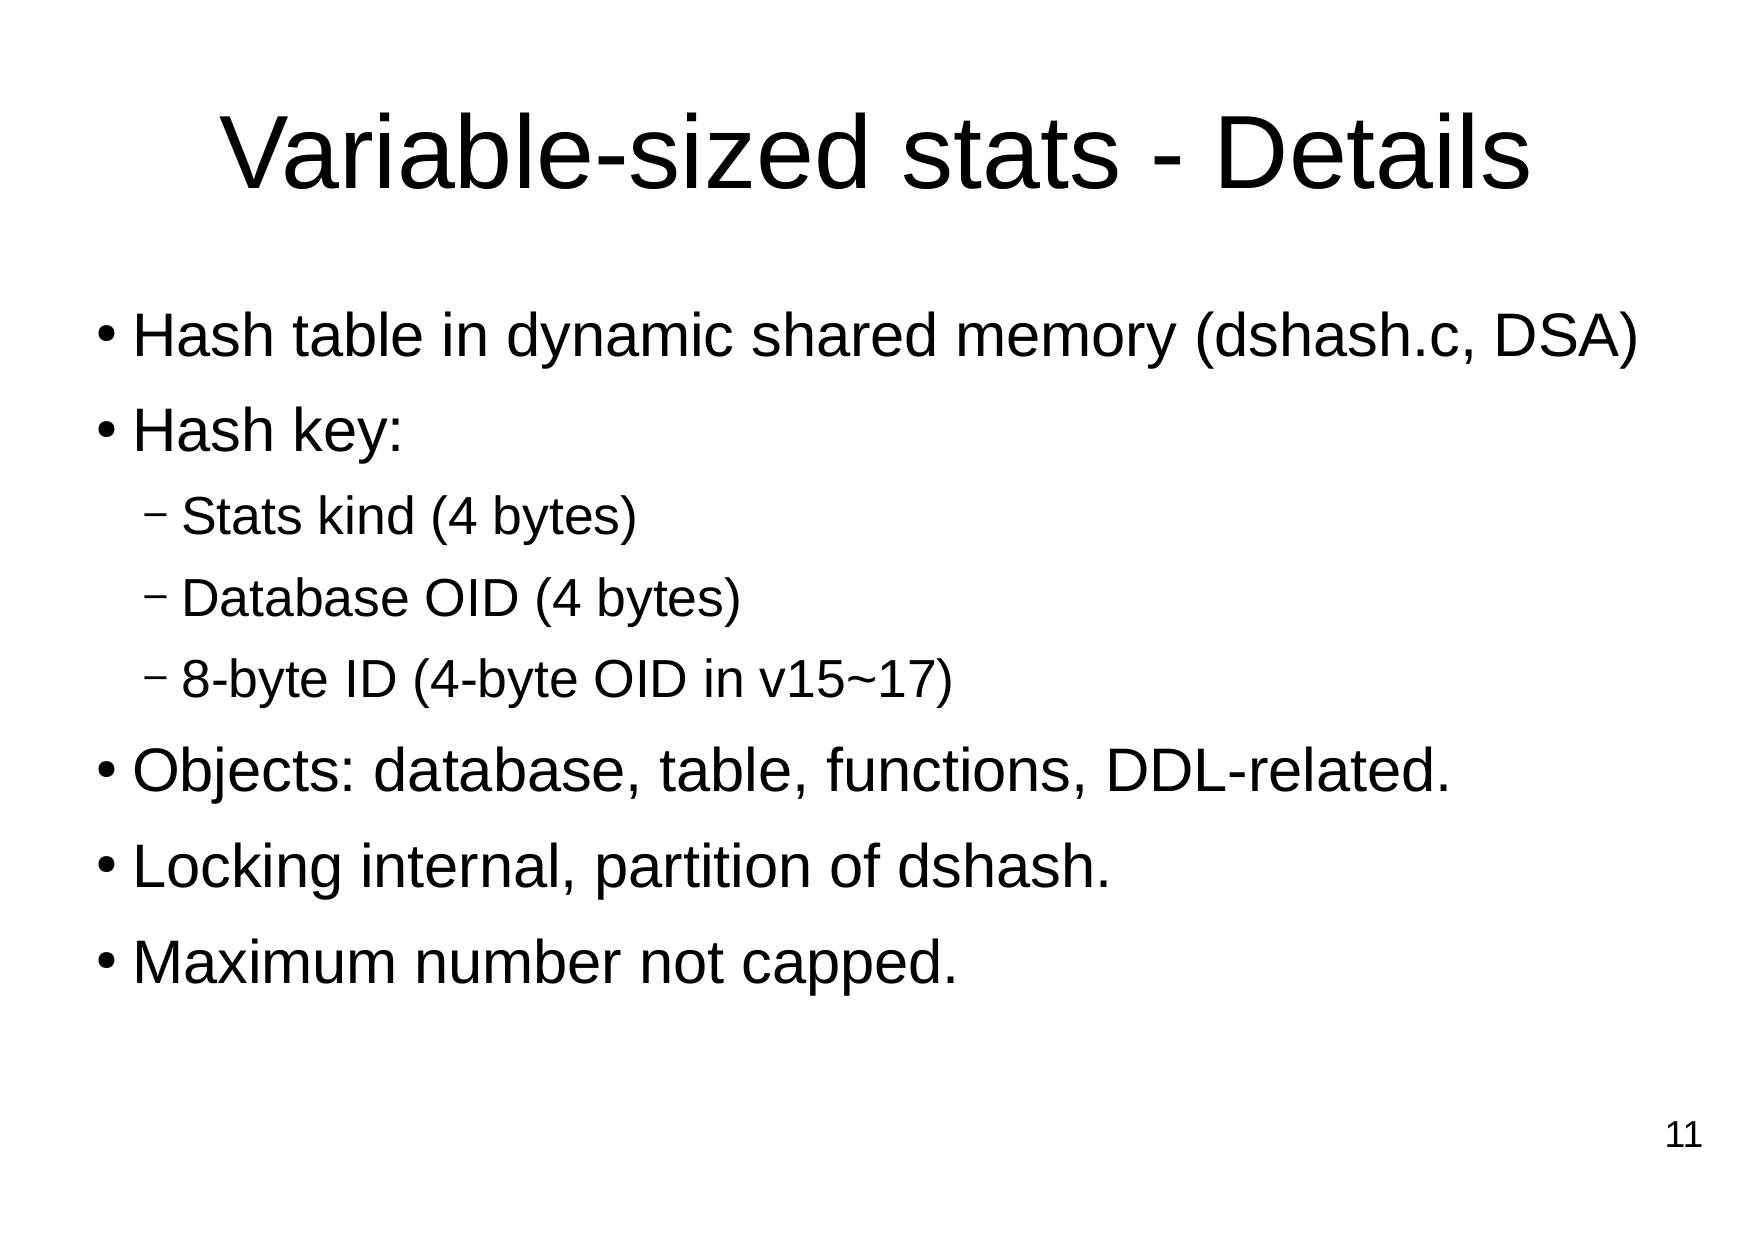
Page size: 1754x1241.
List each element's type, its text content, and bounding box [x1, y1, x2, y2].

text_box <number> [1447, 1106, 1719, 1201]
title Variable-sized stats - Details [87, 49, 1667, 257]
list Hash table in dynamic shared memory (dshash.c, DSA) Hash key: Stats kind (4 bytes) Database OID (4 bytes) 8-byte ID (4-byte OID in v15~17) Objects: database, table, functions, DDL-related. Locking internal, partition of dshash. Maximum number not capped. [83, 300, 1662, 1021]
